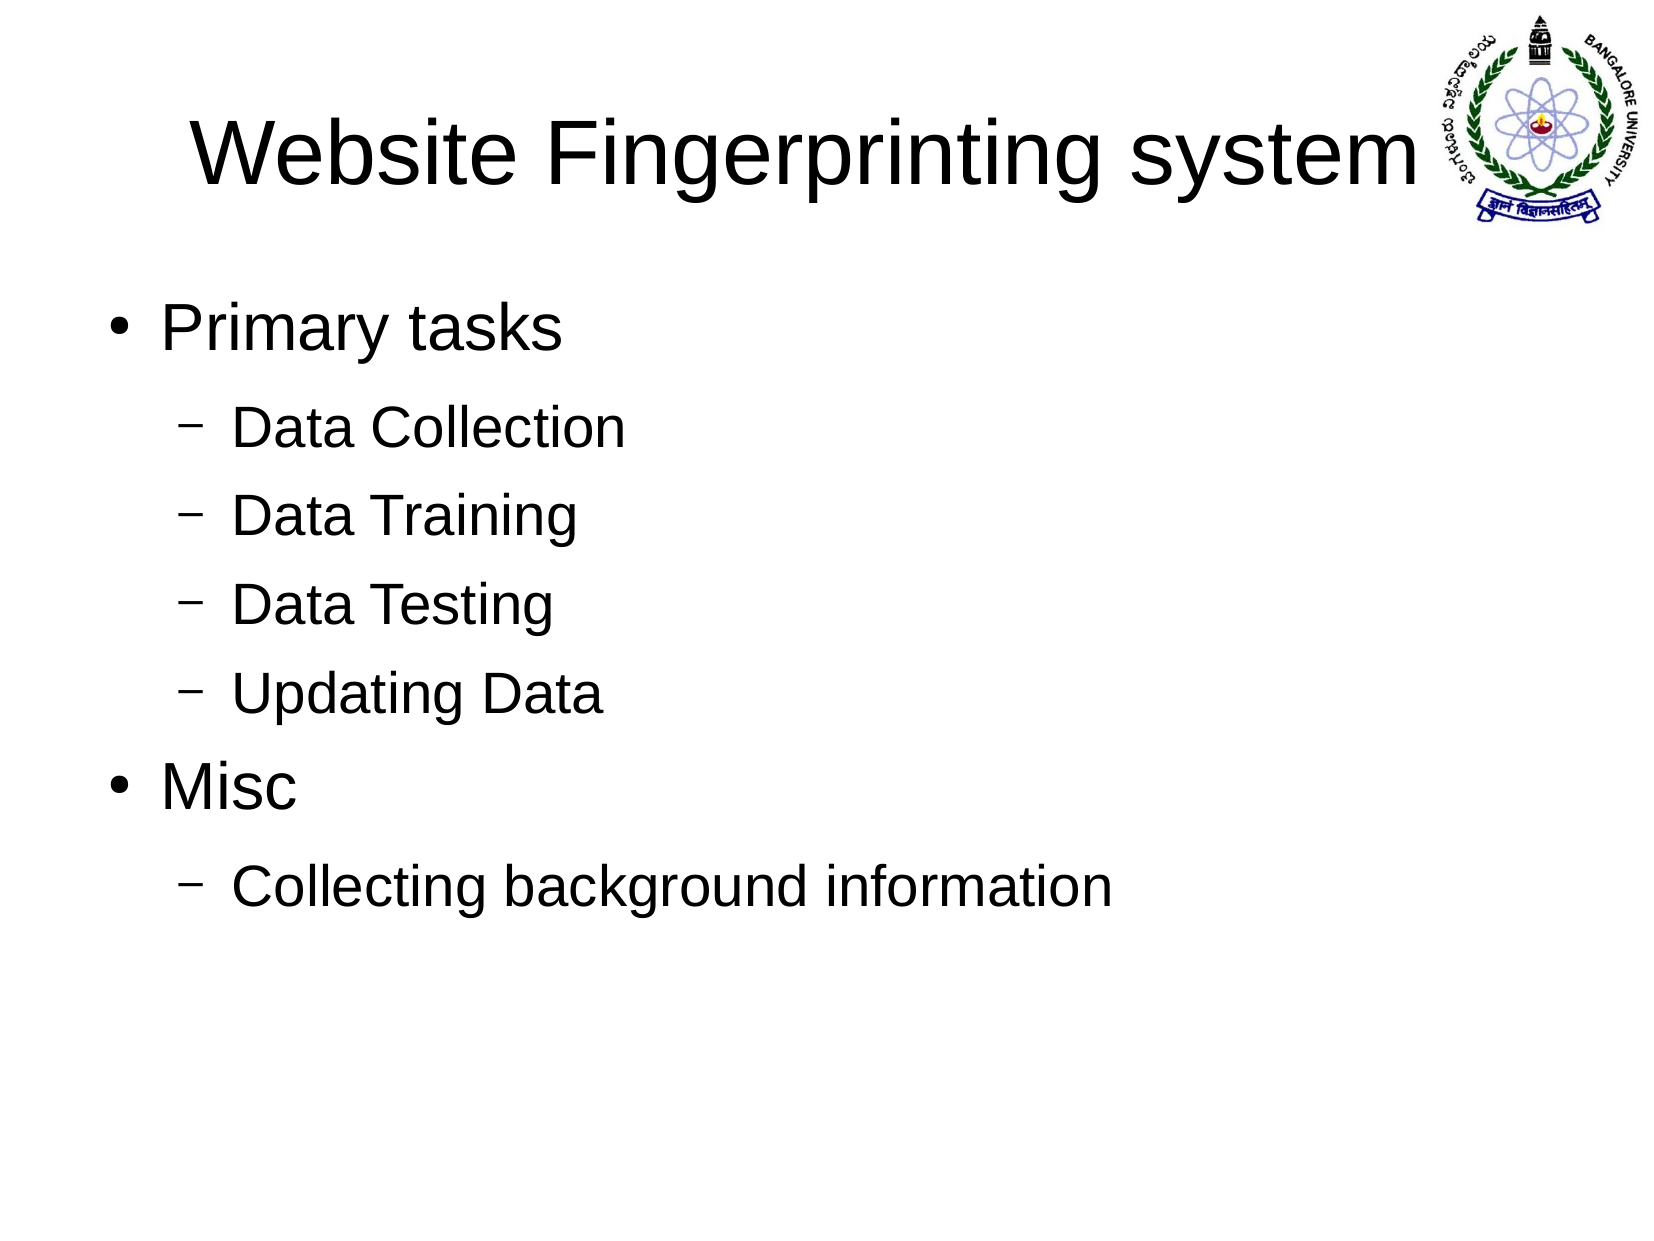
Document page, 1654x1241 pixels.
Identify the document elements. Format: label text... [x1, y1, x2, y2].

title Website Fingerprinting system [82, 49, 1571, 257]
list Primary tasks Data Collection Data Training Data Testing Updating Data Misc Collecting background information [90, 290, 1531, 1171]
picture [1425, 5, 1654, 231]
